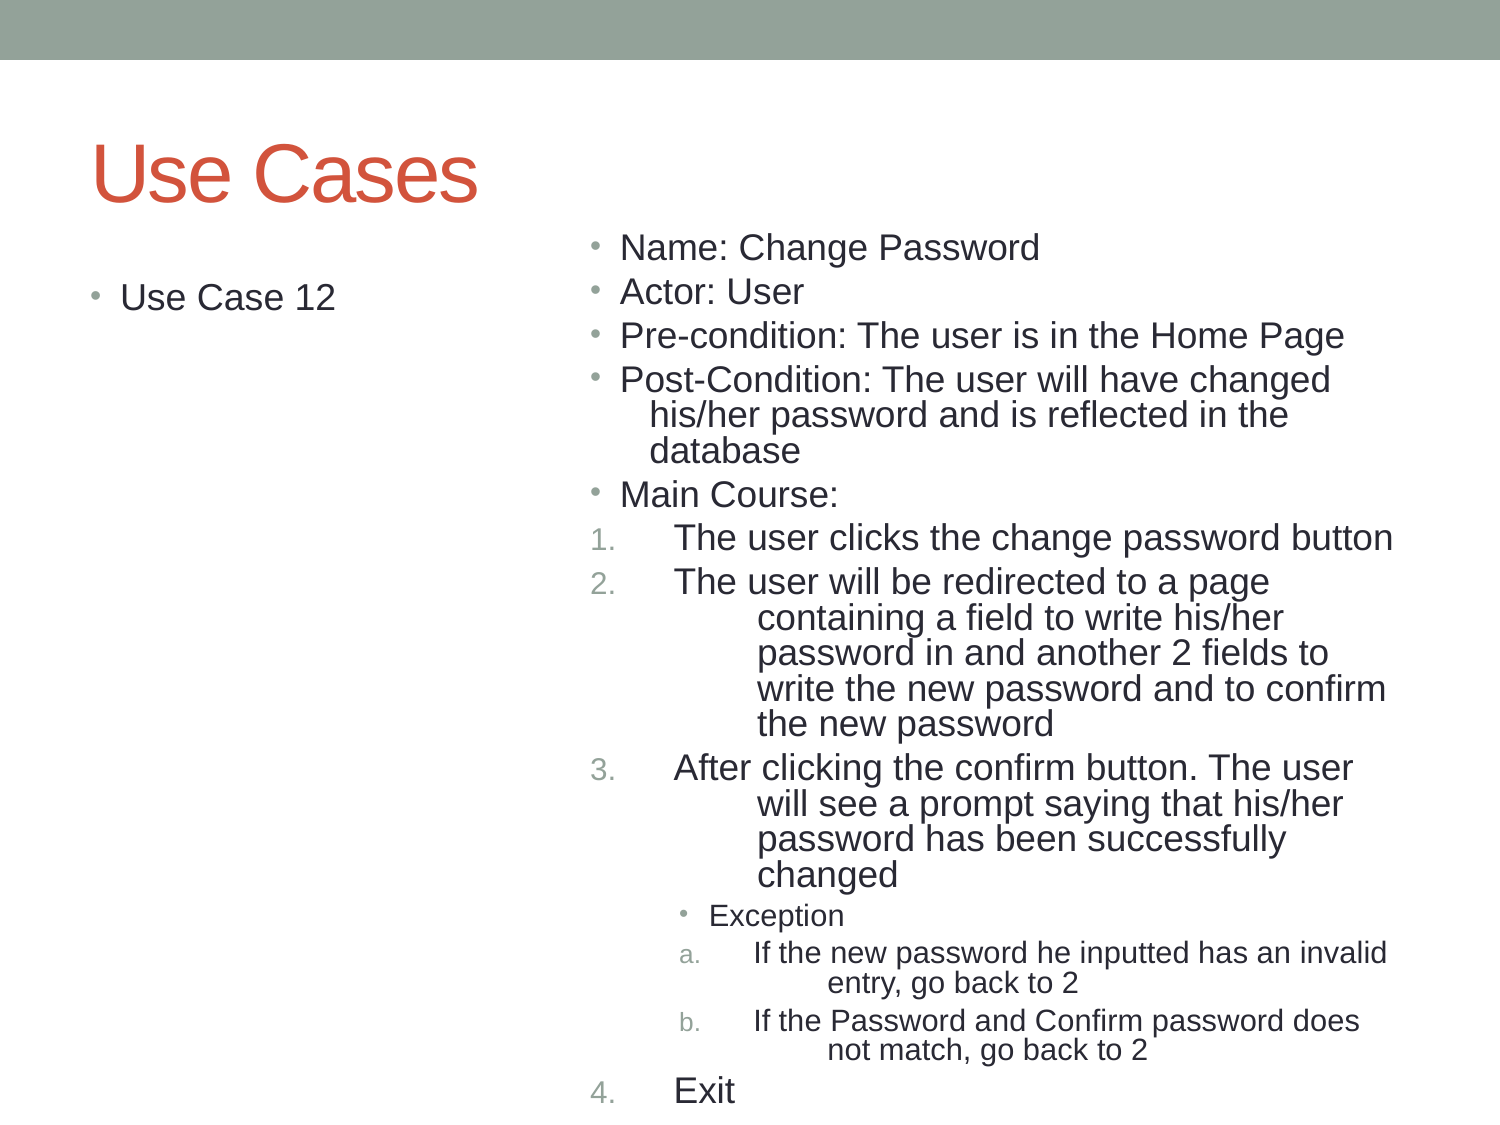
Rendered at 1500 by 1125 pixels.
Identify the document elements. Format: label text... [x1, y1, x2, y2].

list Name: Change Password Actor: User Pre-condition: The user is in the Home Page Post-Condition: The user will have changed his/her password and is reflected in the database Main Course: The user clicks the change password button The user will be redirected to a page containing a field to write his/her password in and another 2 fields to write the new password and to confirm the new password After clicking the confirm button. The user will see a prompt saying that his/her password has been successfully changed Exception If the new password he inputted has an invalid entry, go back to 2 If the Password and Confirm password does not match, go back to 2 Exit [575, 224, 1426, 1125]
list Use Case 12 [75, 274, 550, 1049]
title Use Cases [75, 87, 1426, 251]
